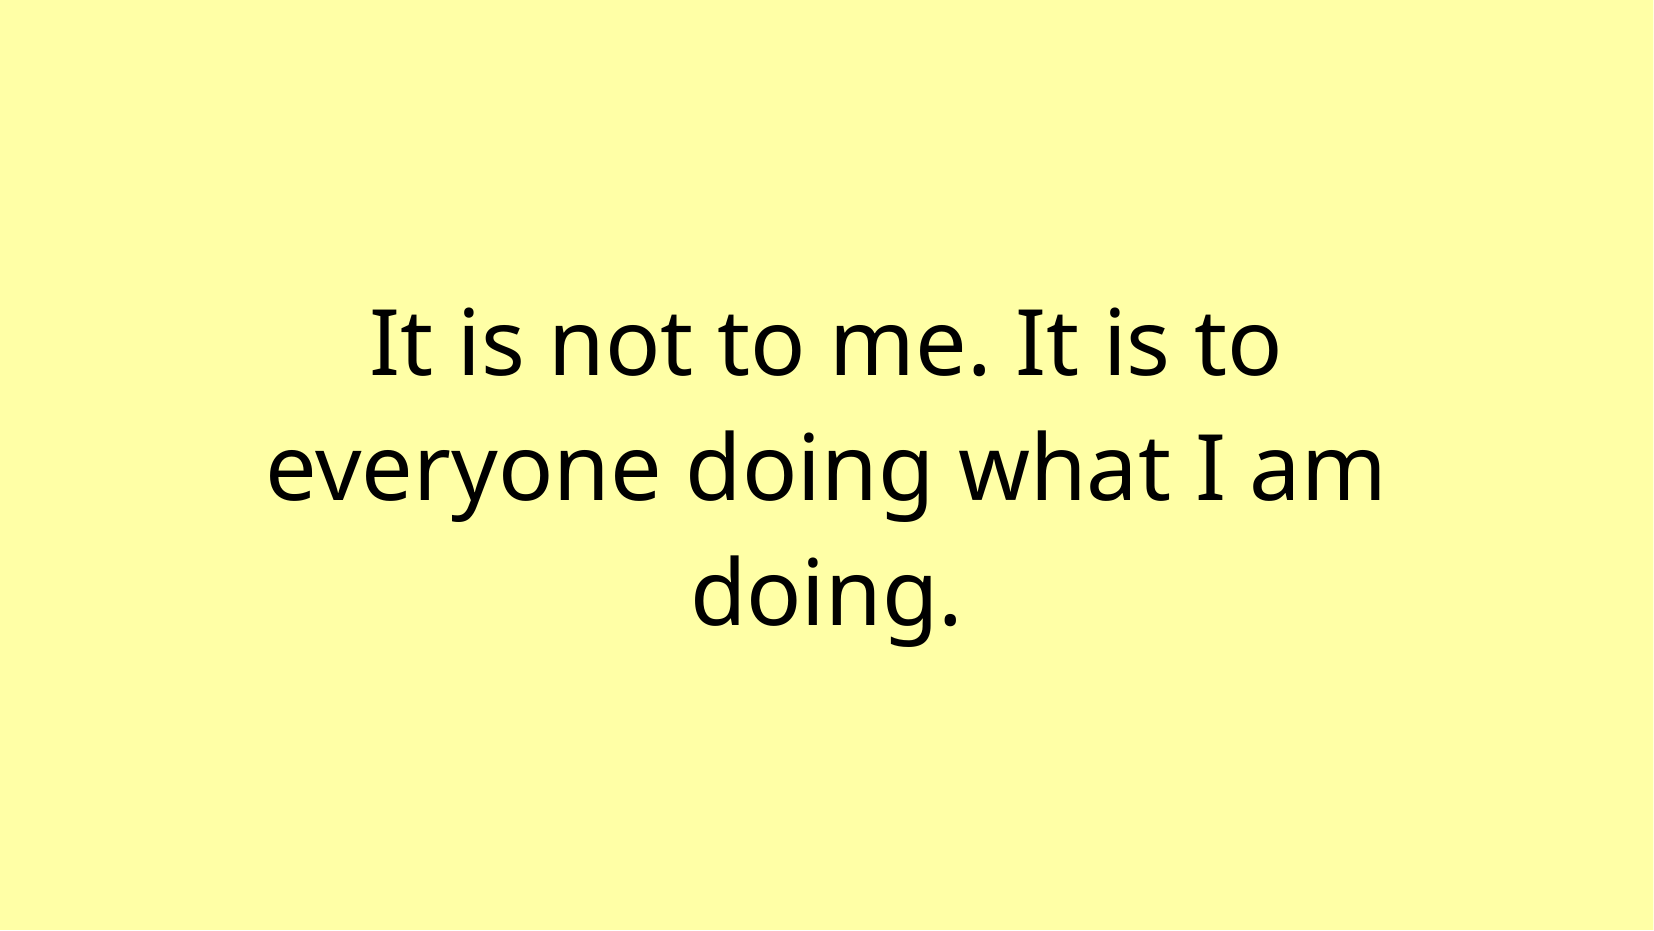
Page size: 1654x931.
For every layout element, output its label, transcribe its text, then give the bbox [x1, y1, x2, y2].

text_box It is not to me. It is to everyone doing what I am doing. [236, 0, 1418, 931]
